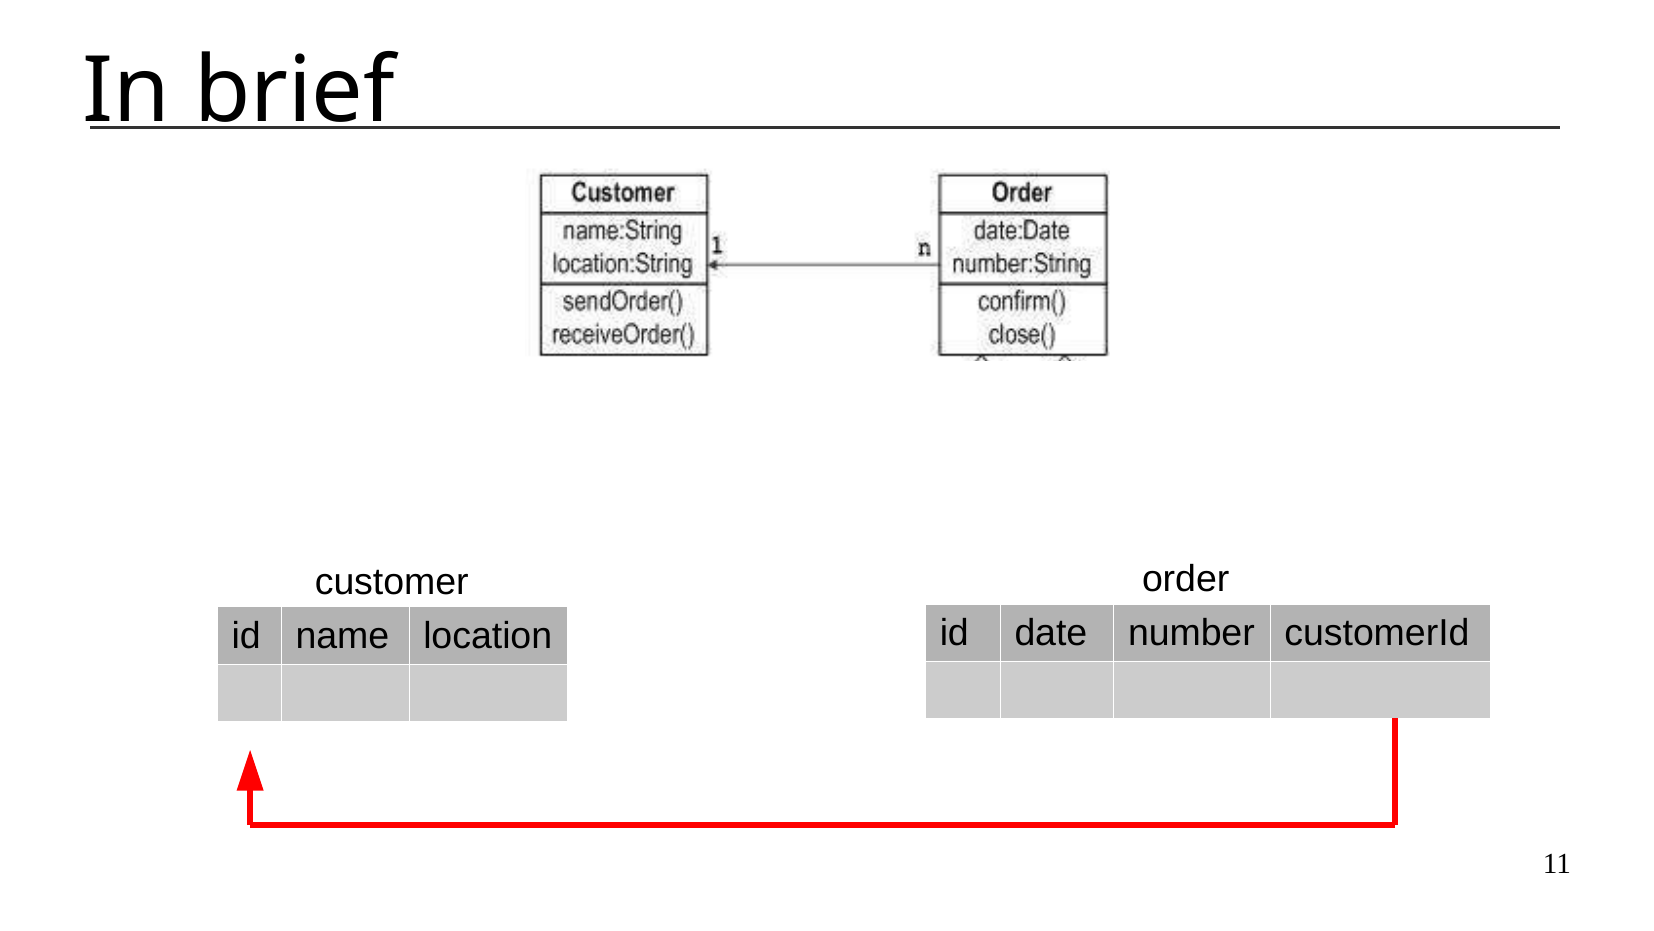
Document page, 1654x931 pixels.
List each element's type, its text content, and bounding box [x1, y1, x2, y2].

table_cell [1271, 662, 1490, 718]
picture [525, 165, 1111, 361]
table_header name [282, 607, 409, 664]
text_box order [1127, 549, 1245, 607]
table_cell [218, 665, 281, 721]
table_header location [410, 607, 567, 664]
table_cell [1114, 662, 1270, 718]
table_header number [1114, 605, 1270, 661]
table_cell [410, 665, 567, 721]
table_cell [1001, 662, 1113, 718]
text_box customer [300, 553, 484, 610]
title In brief [82, 32, 1571, 140]
table_cell [282, 665, 409, 721]
table_header date [1001, 605, 1113, 661]
table_cell [926, 662, 1000, 718]
table_header id [218, 607, 281, 664]
table_header id [926, 605, 1000, 661]
table_header customerId [1271, 605, 1490, 661]
